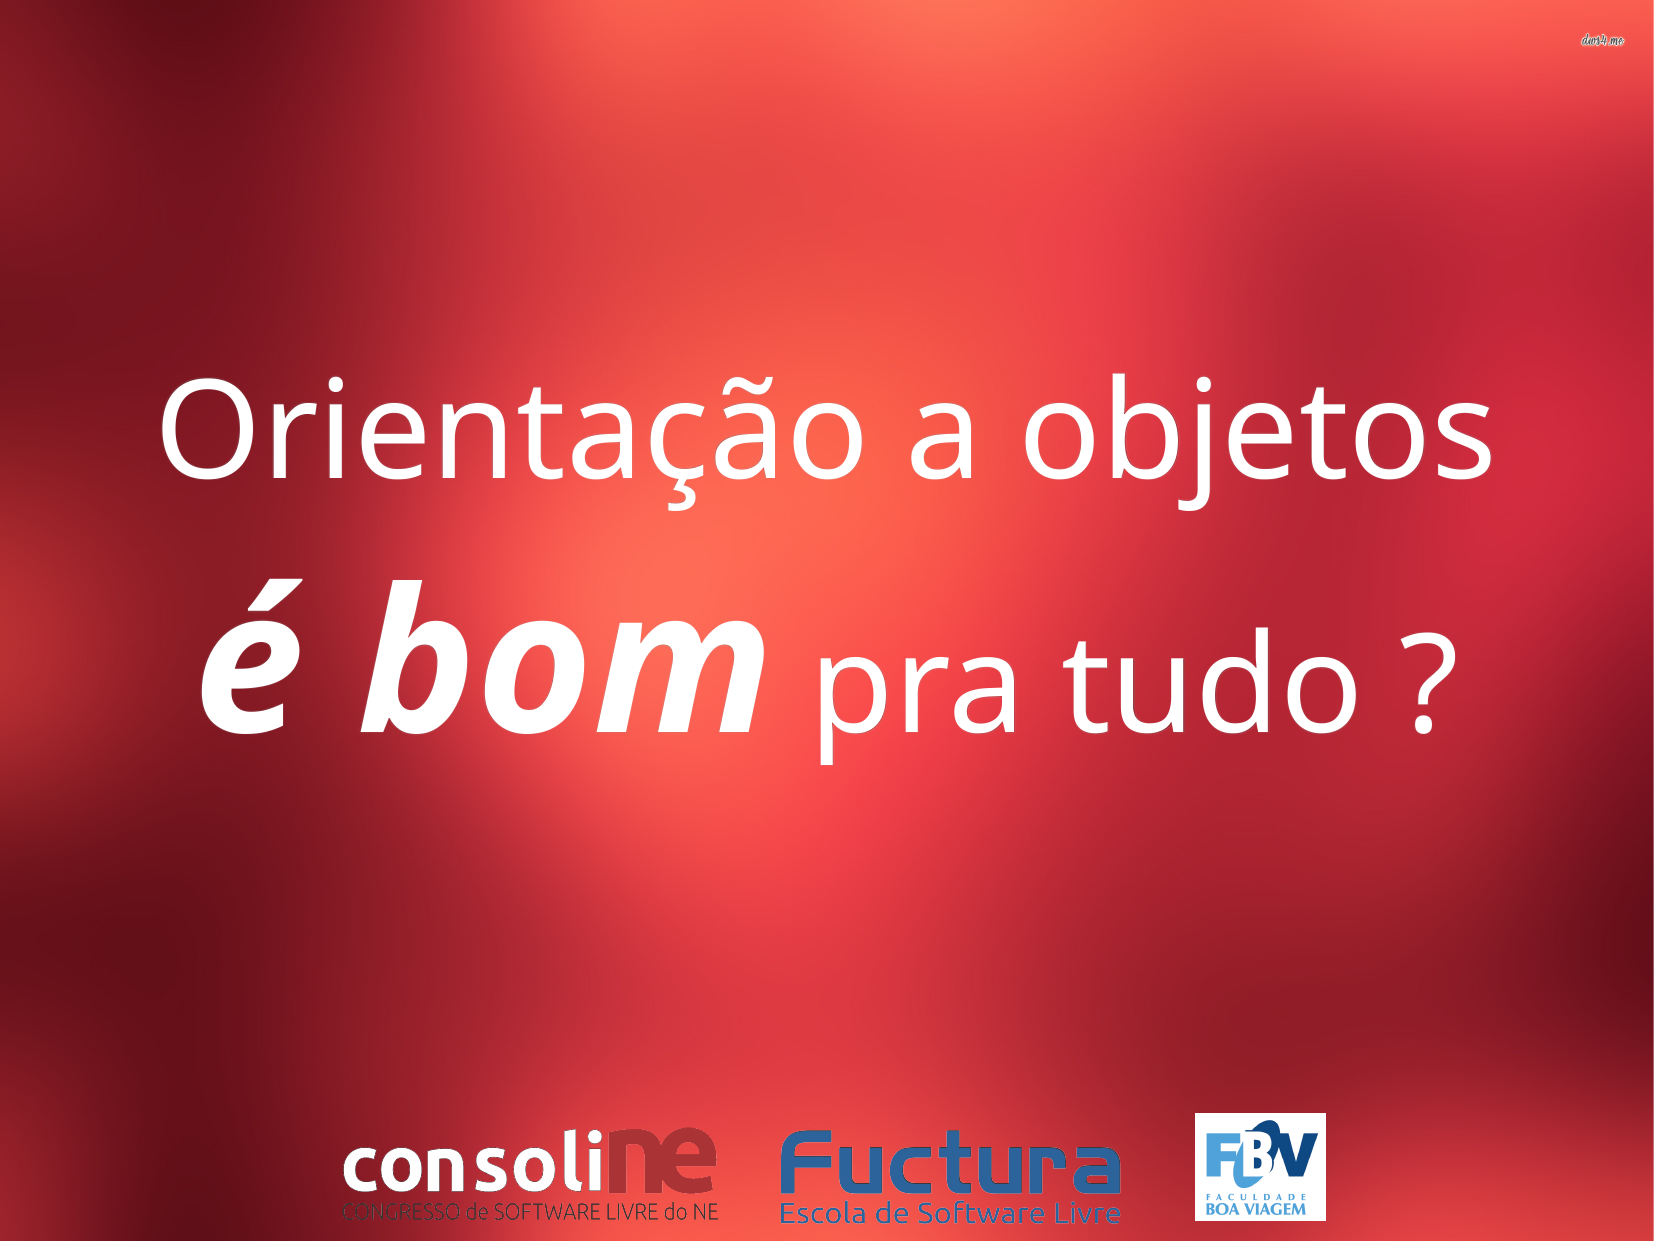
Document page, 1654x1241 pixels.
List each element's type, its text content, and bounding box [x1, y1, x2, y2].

picture [0, 0, 1654, 1241]
title Orientação a objetos é bom pra tudo ? [82, 336, 1571, 786]
